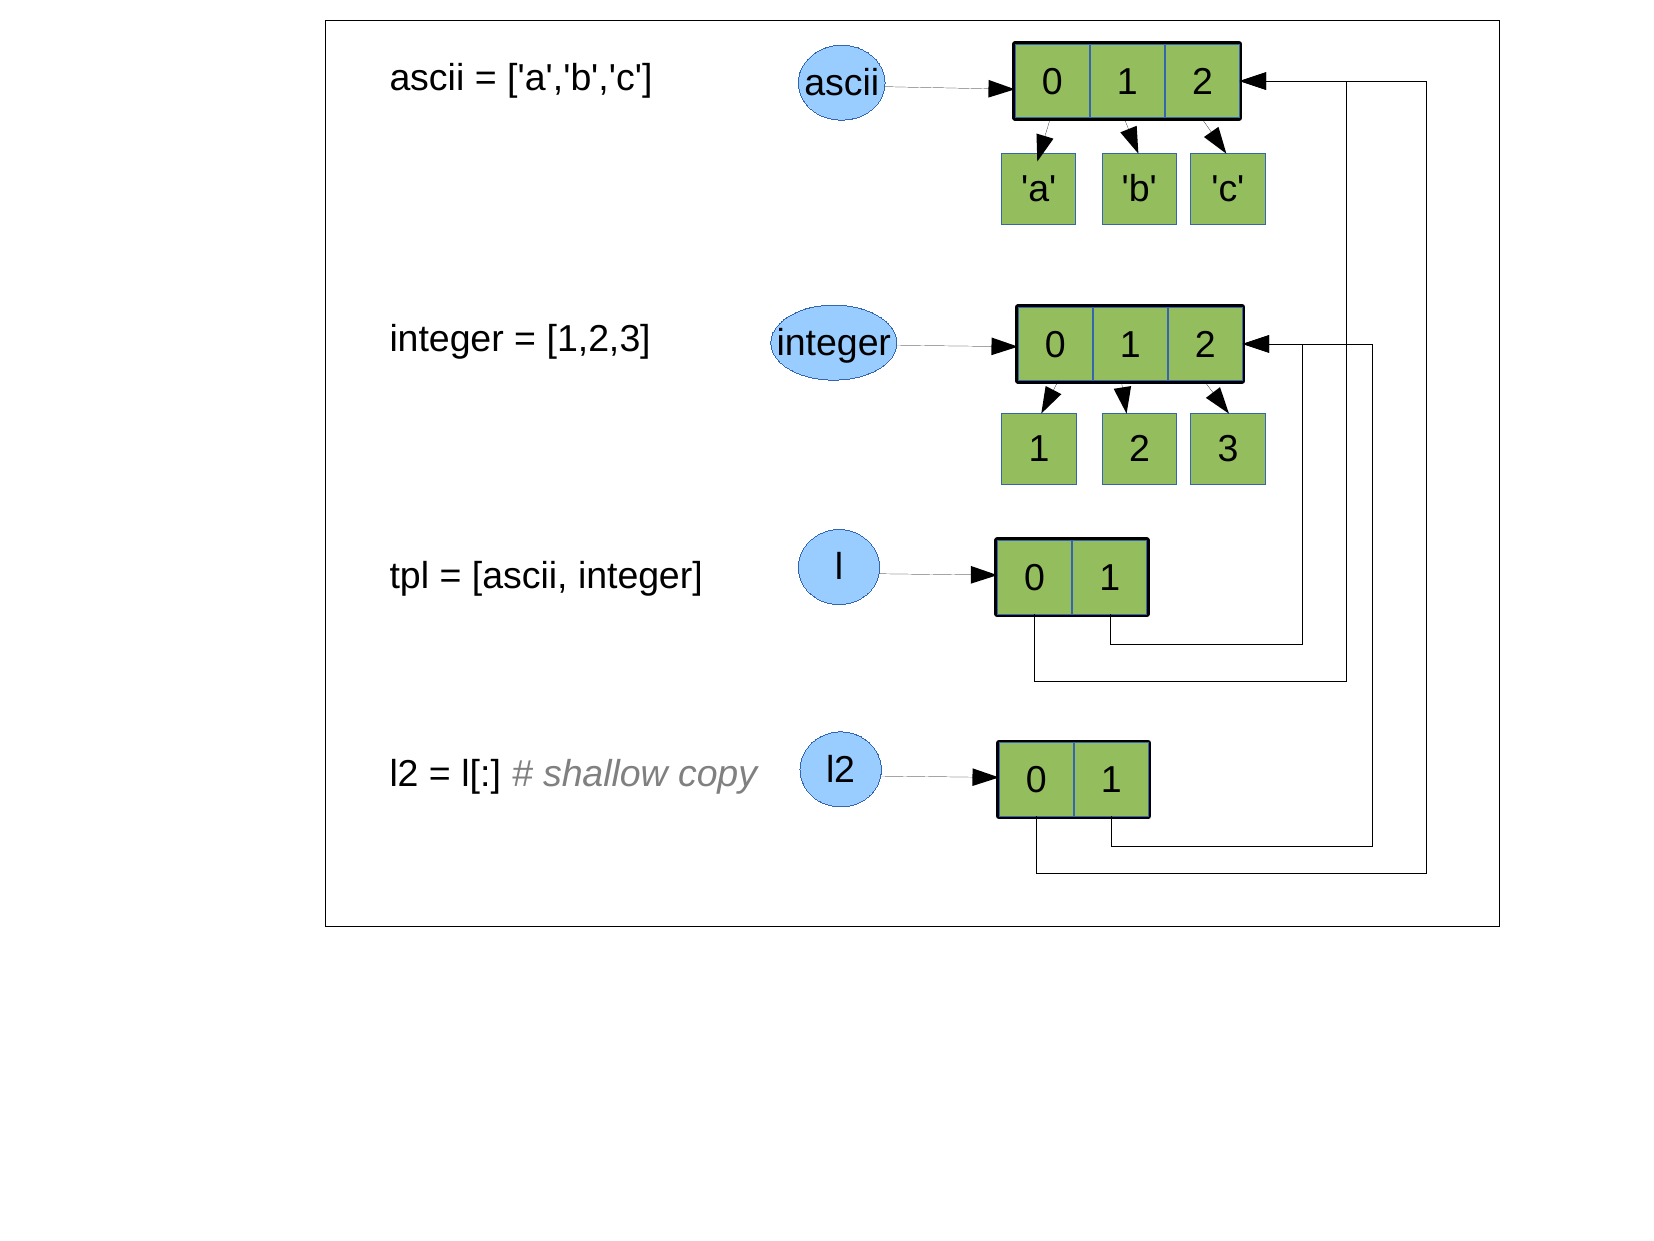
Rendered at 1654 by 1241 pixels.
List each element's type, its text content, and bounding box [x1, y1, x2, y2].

text_box 1 [1090, 44, 1165, 118]
text_box 1 [1001, 413, 1077, 485]
text_box 1 [1093, 307, 1168, 381]
text_box 2 [1168, 307, 1243, 381]
text_box [325, 20, 1500, 927]
text_box 0 [1015, 44, 1090, 118]
text_box 1 [1072, 540, 1147, 615]
text_box l2 = l[:] # shallow copy [364, 745, 773, 802]
text_box 'c' [1190, 153, 1266, 225]
text_box 2 [1102, 413, 1177, 485]
text_box l [798, 529, 880, 605]
text_box ascii = ['a','b','c'] [364, 49, 669, 140]
text_box ascii [798, 45, 886, 121]
text_box 0 [997, 540, 1072, 615]
text_box 3 [1190, 413, 1266, 485]
text_box 2 [1165, 44, 1240, 118]
text_box tpl = [ascii, integer] [364, 547, 719, 605]
text_box 'a' [1001, 153, 1076, 225]
text_box 0 [1018, 307, 1093, 381]
text_box 'b' [1102, 153, 1177, 225]
text_box l2 [799, 731, 882, 807]
text_box 1 [1074, 742, 1149, 817]
text_box 0 [999, 742, 1074, 817]
text_box integer = [1,2,3] [364, 309, 667, 367]
text_box integer [770, 305, 897, 381]
